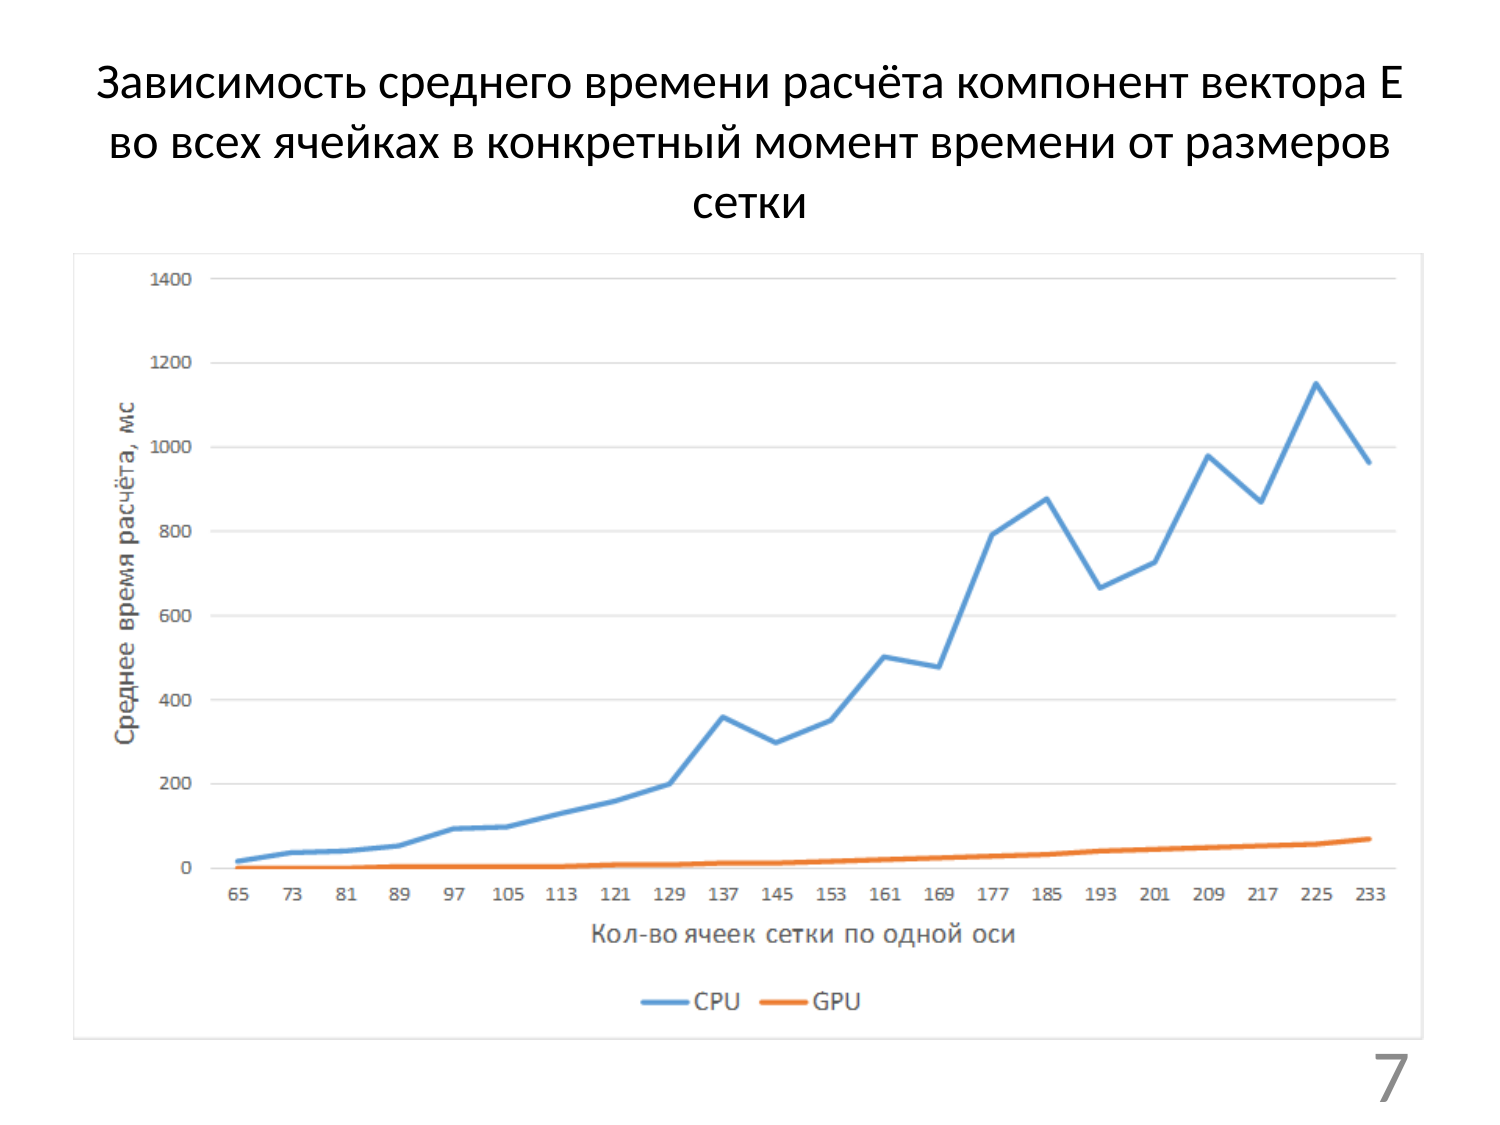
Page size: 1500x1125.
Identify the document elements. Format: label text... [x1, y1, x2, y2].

picture [73, 253, 1424, 1040]
slide_number <номер> [1074, 1042, 1425, 1103]
title Зависимость среднего времени расчёта компонент вектора E во всех ячейках в конкретный момент времени от размеров сетки [75, 45, 1425, 233]
